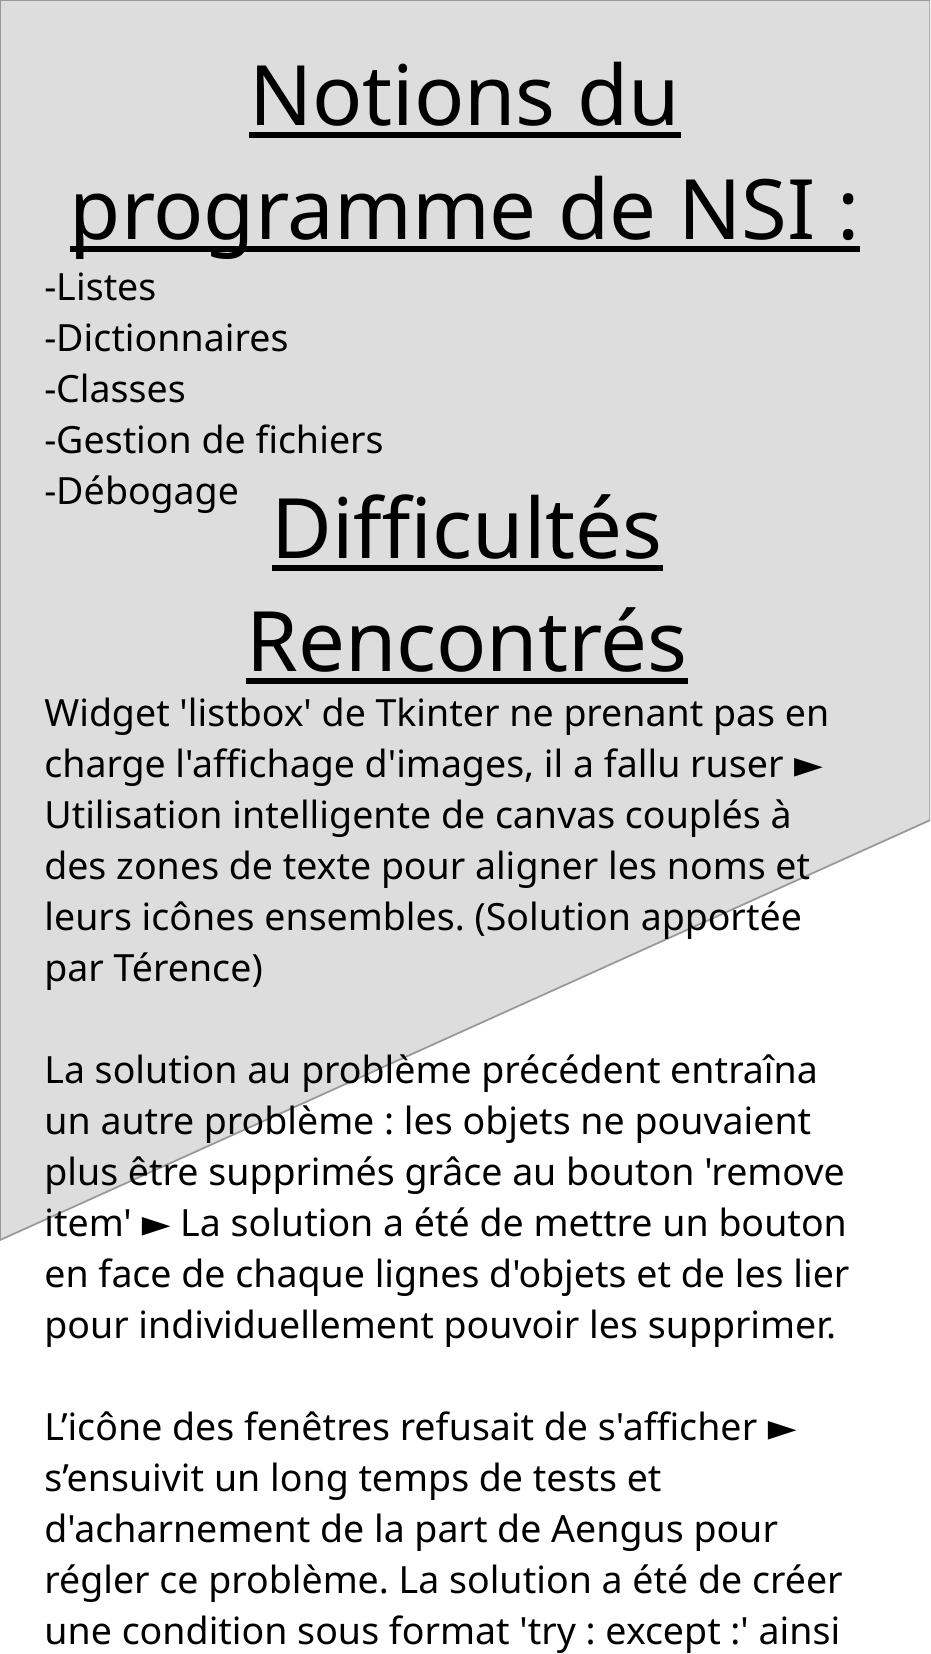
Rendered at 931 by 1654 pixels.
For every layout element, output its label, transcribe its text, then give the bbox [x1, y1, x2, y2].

text_box -Listes -Dictionnaires -Classes -Gestion de fichiers -Débogage [29, 252, 739, 456]
text_box Widget 'listbox' de Tkinter ne prenant pas en charge l'affichage d'images, il a fallu ruser ► Utilisation intelligente de canvas couplés à des zones de texte pour aligner les noms et leurs icônes ensembles. (Solution apportée par Térence) La solution au problème précédent entraîna un autre problème : les objets ne pouvaient plus être supprimés grâce au bouton 'remove item' ► La solution a été de mettre un bouton en face de chaque lignes d'objets et de les lier pour individuellement pouvoir les supprimer. L’icône des fenêtres refusait de s'afficher ► s’ensuivit un long temps de tests et d'acharnement de la part de Aengus pour régler ce problème. La solution a été de créer une condition sous format 'try : except :' ainsi que la création d'un exécutable/installateur permettant le bon affichage de l'image ayant un emplacement dédiée sur l'ordinateur. [29, 679, 867, 1557]
text_box Notions du programme de NSI : [0, 29, 931, 253]
title Difficultés Rencontrés [48, 531, 886, 634]
